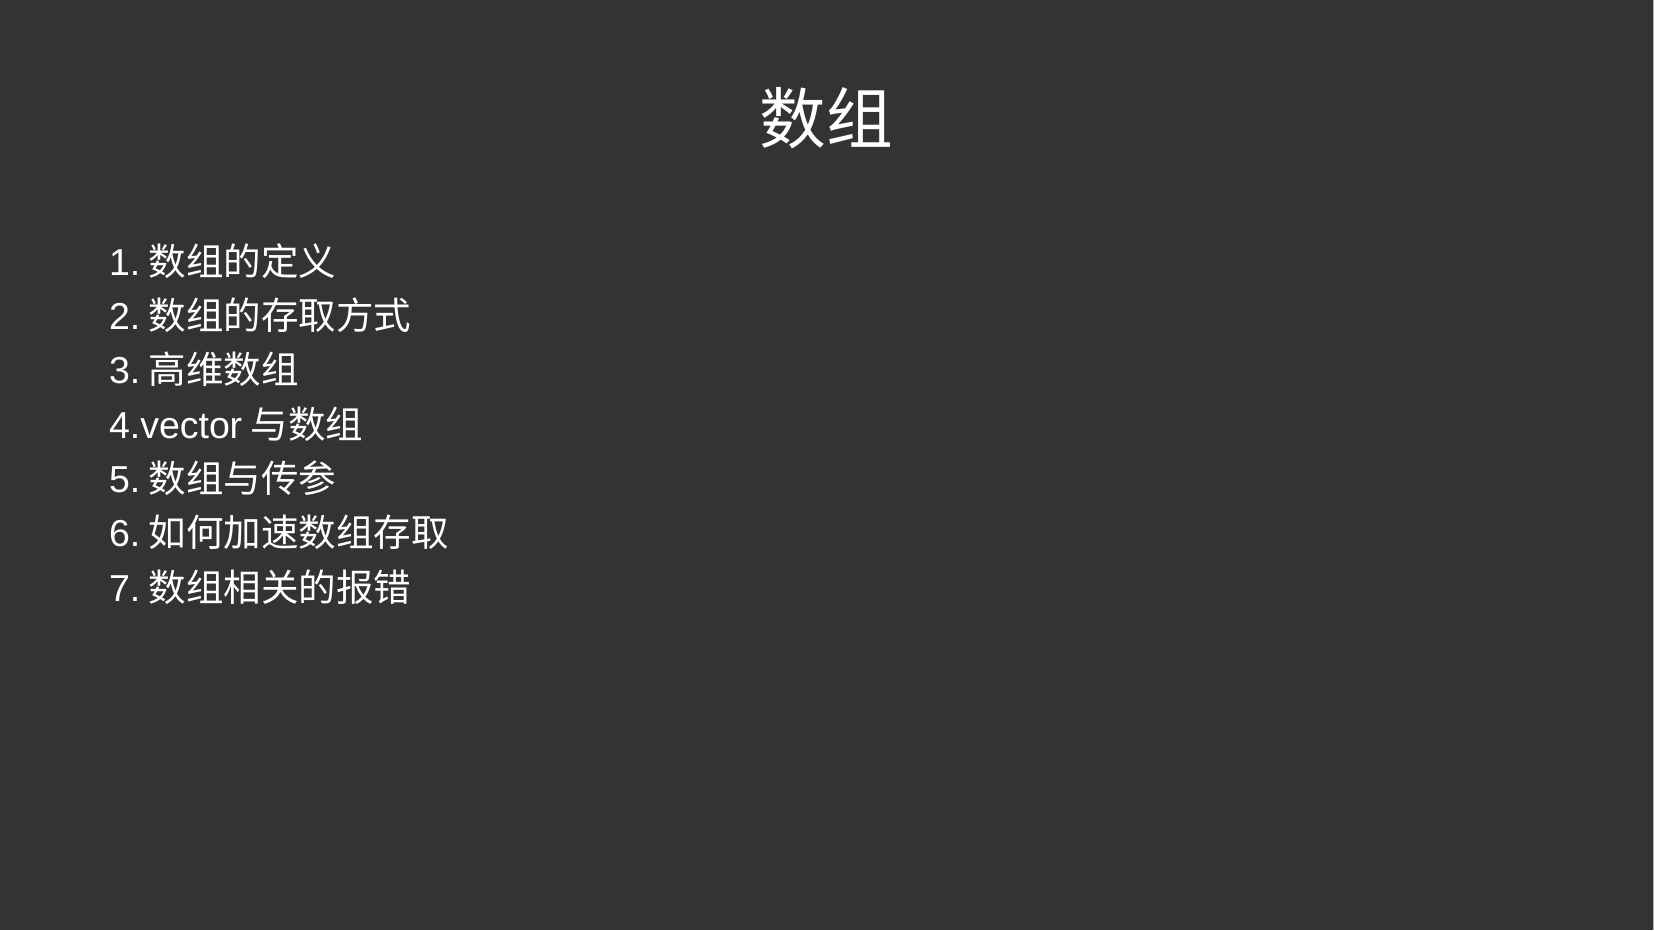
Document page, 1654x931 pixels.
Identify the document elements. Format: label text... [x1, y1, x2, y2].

text_box 1.数组的定义 2.数组的存取方式 3.高维数组 4.vector与数组 5.数组与传参 6.如何加速数组存取 7.数组相关的报错 [94, 224, 1583, 684]
title 数组 [82, 37, 1571, 193]
